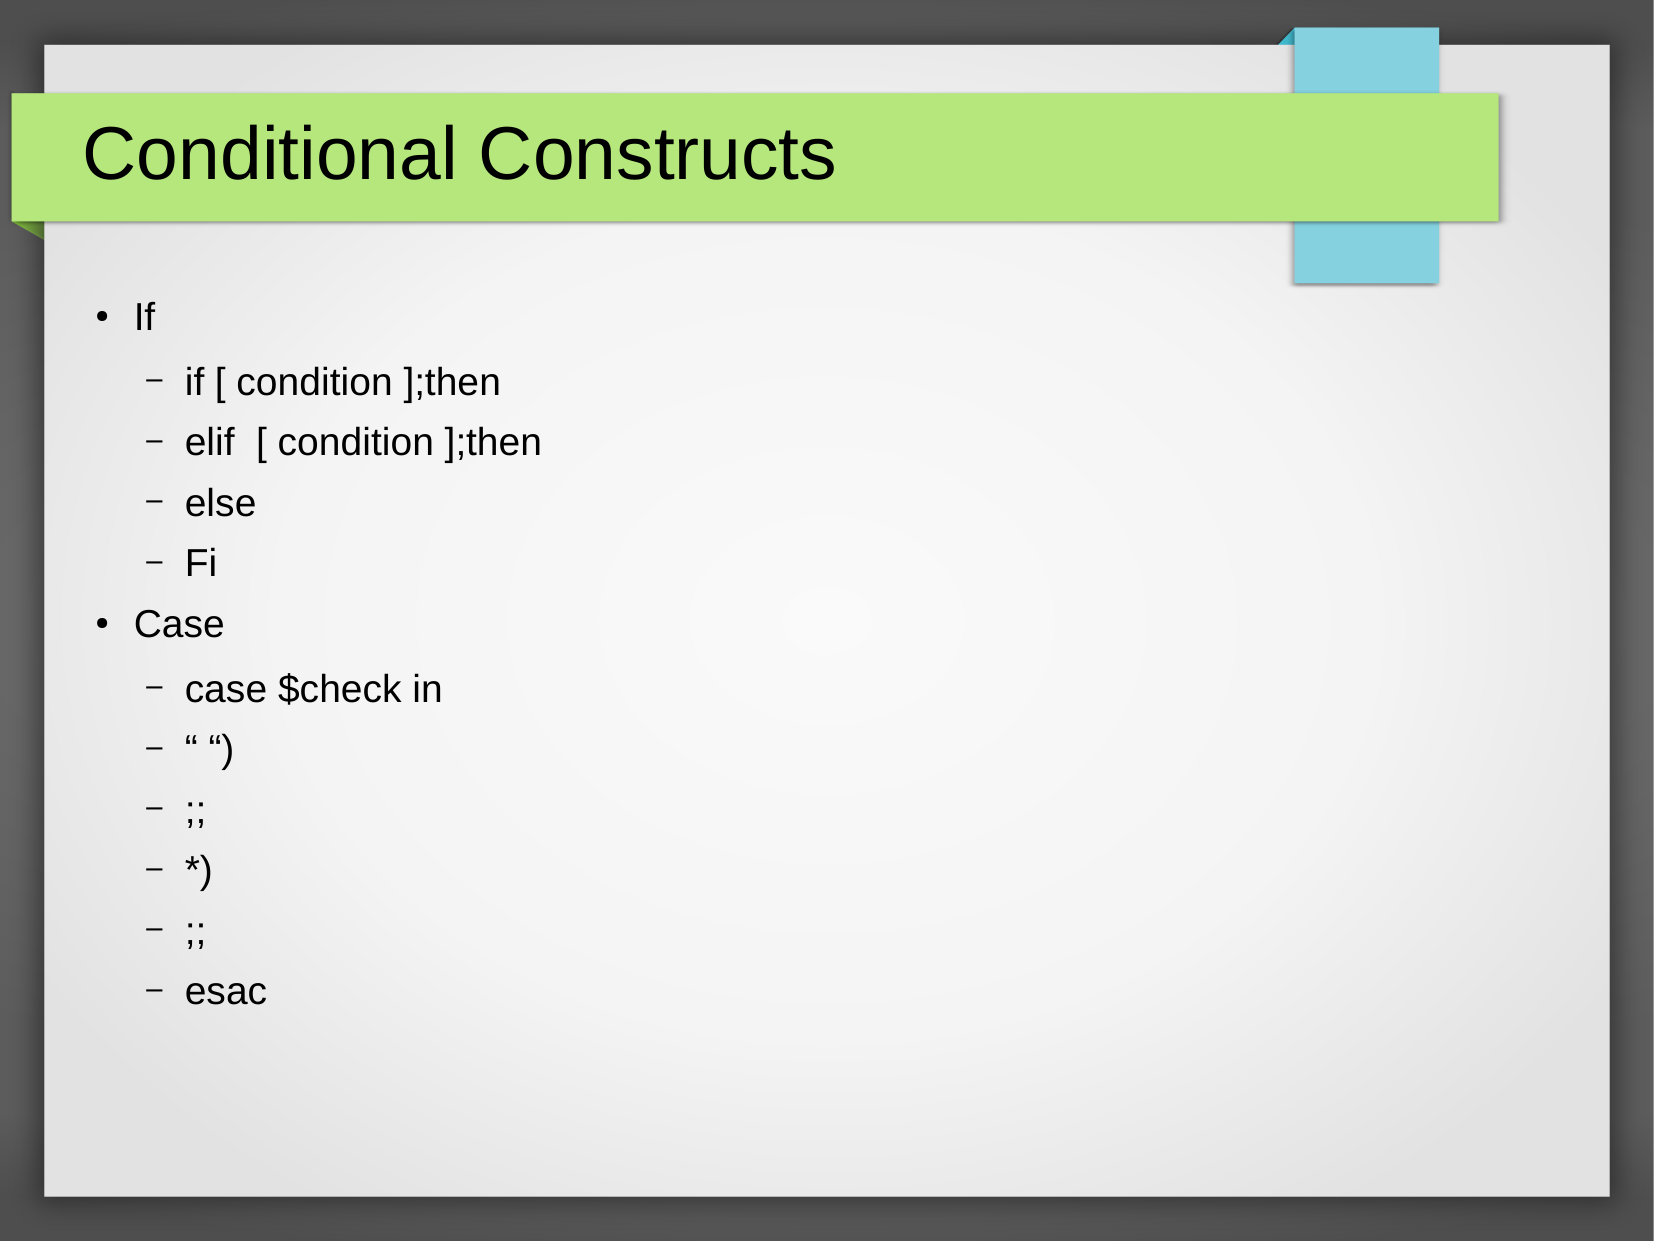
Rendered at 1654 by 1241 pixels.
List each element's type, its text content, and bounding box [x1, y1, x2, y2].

title Conditional Constructs [82, 94, 1264, 213]
picture [0, 0, 1654, 1241]
list If if [ condition ];then elif [ condition ];then else Fi Case case $check in “ “) ;; *) ;; esac [82, 295, 1571, 1015]
